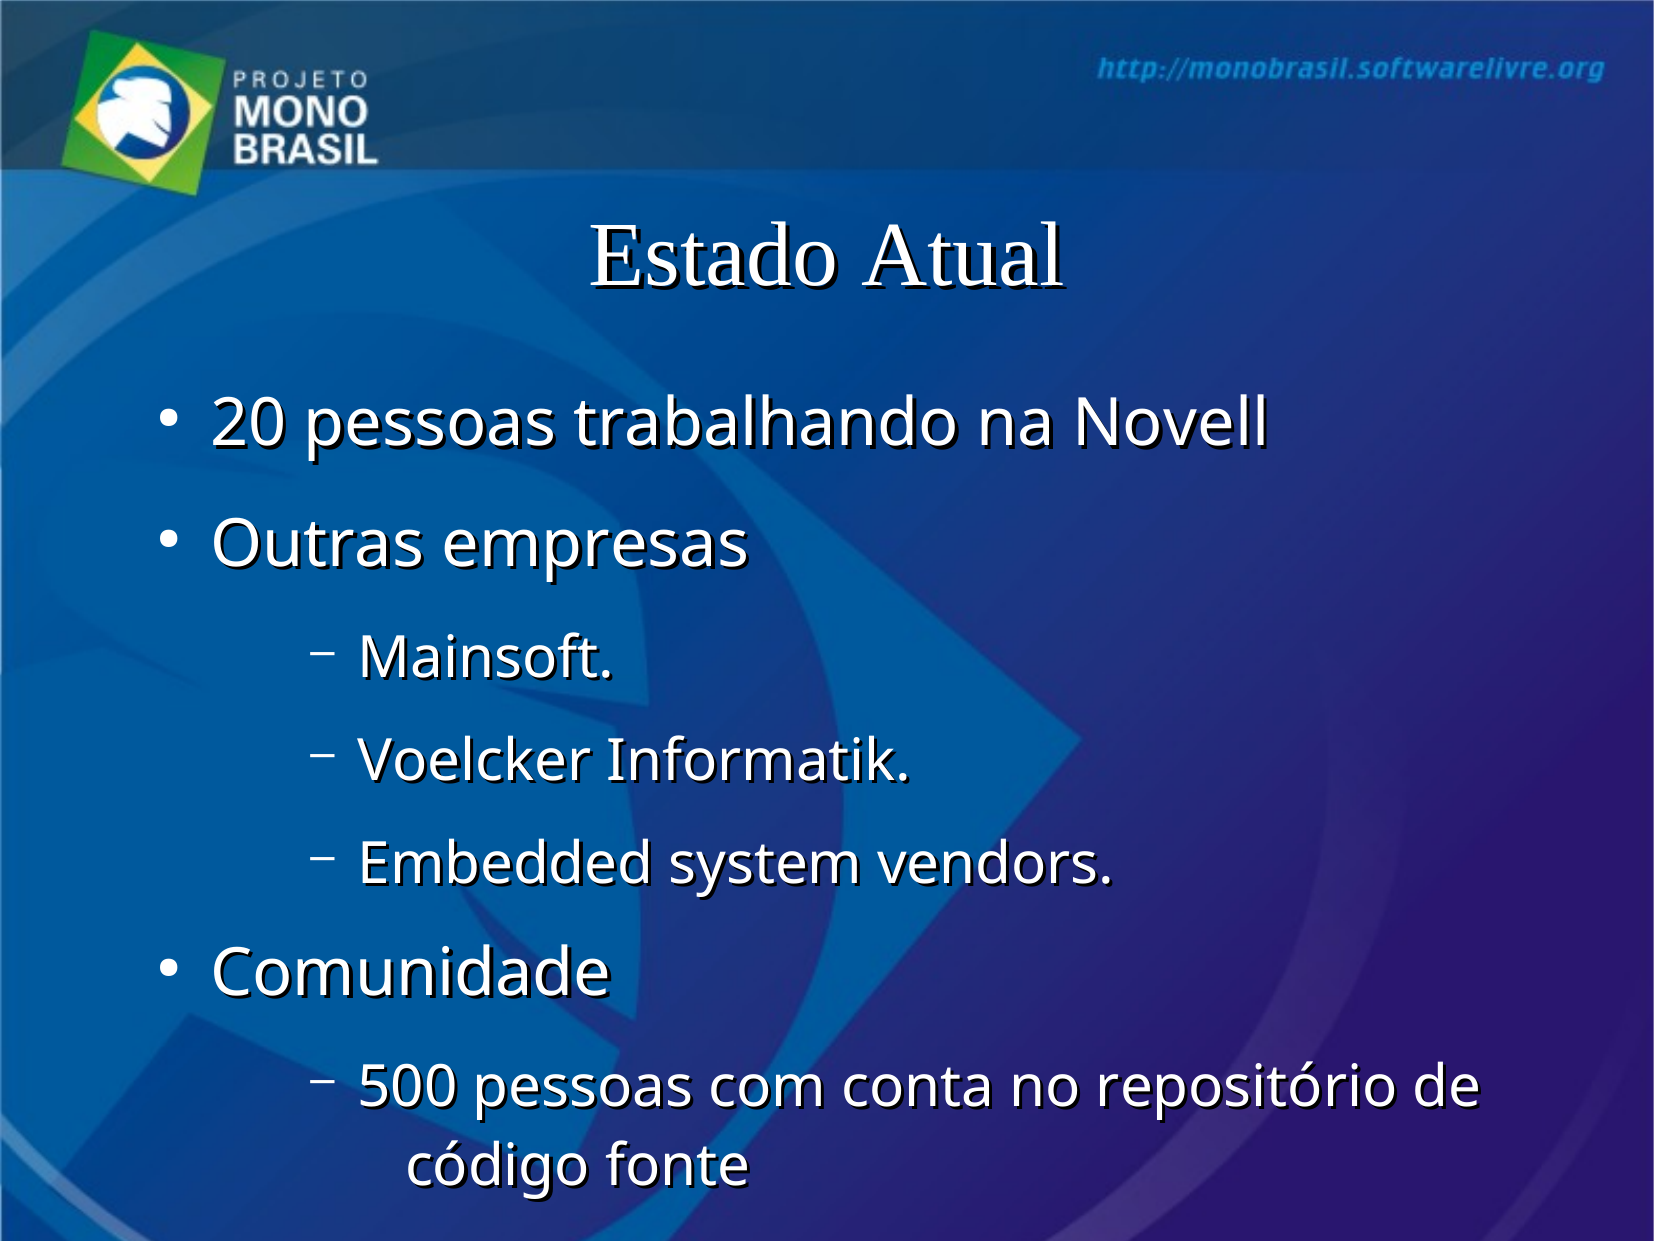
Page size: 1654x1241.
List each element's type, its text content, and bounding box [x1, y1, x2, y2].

picture [0, 0, 1654, 1241]
title Estado Atual [121, 150, 1534, 358]
list 20 pessoas trabalhando na Novell Outras empresas Mainsoft. Voelcker Informatik. Embedded system vendors. Comunidade 500 pessoas com conta no repositório de código fonte [121, 374, 1534, 1156]
